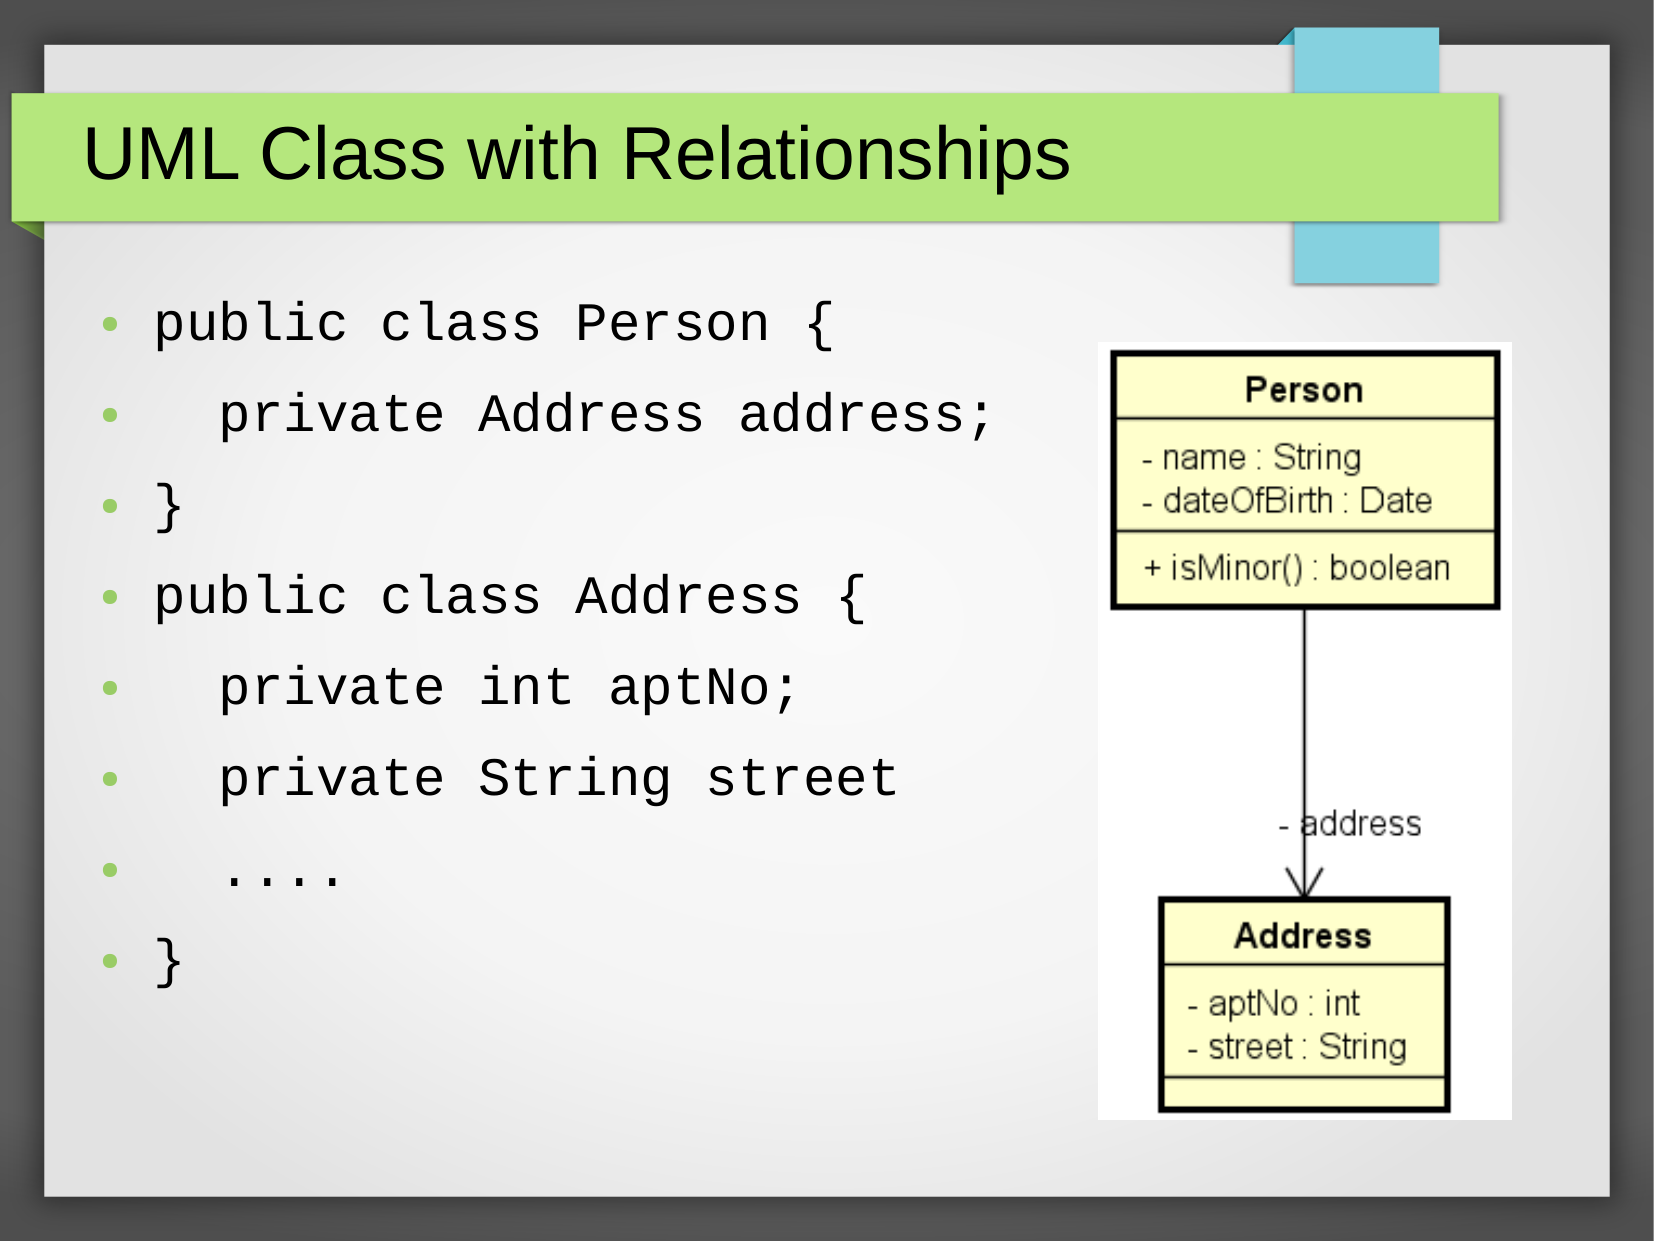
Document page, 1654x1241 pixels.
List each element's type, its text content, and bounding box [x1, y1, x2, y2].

title UML Class with Relationships [82, 94, 1264, 213]
list public class Person { private Address address; } public class Address { private int aptNo; private String street .... } [82, 295, 1571, 1015]
picture [0, 0, 1654, 1241]
